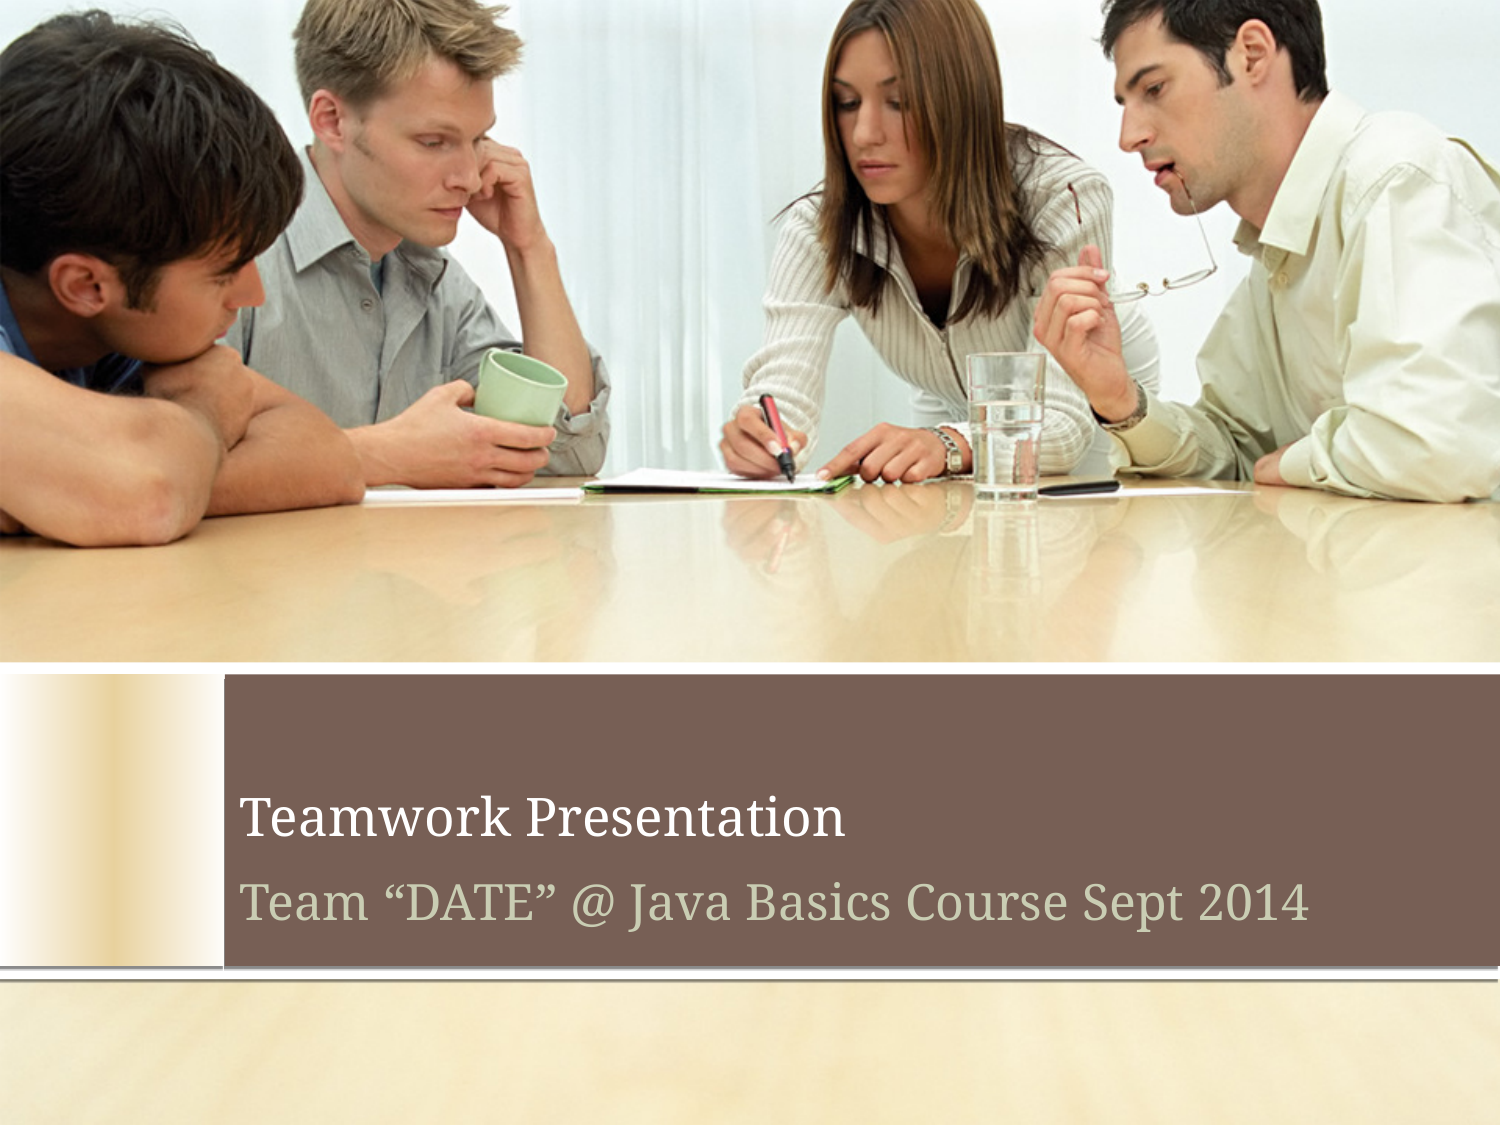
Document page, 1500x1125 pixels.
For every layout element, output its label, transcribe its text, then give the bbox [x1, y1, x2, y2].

picture [0, 0, 1500, 662]
title Teamwork Presentation [225, 687, 1450, 862]
subtitle Team “DATE” @ Java Basics Course Sept 2014 [225, 862, 1450, 963]
picture [0, 980, 1500, 1125]
